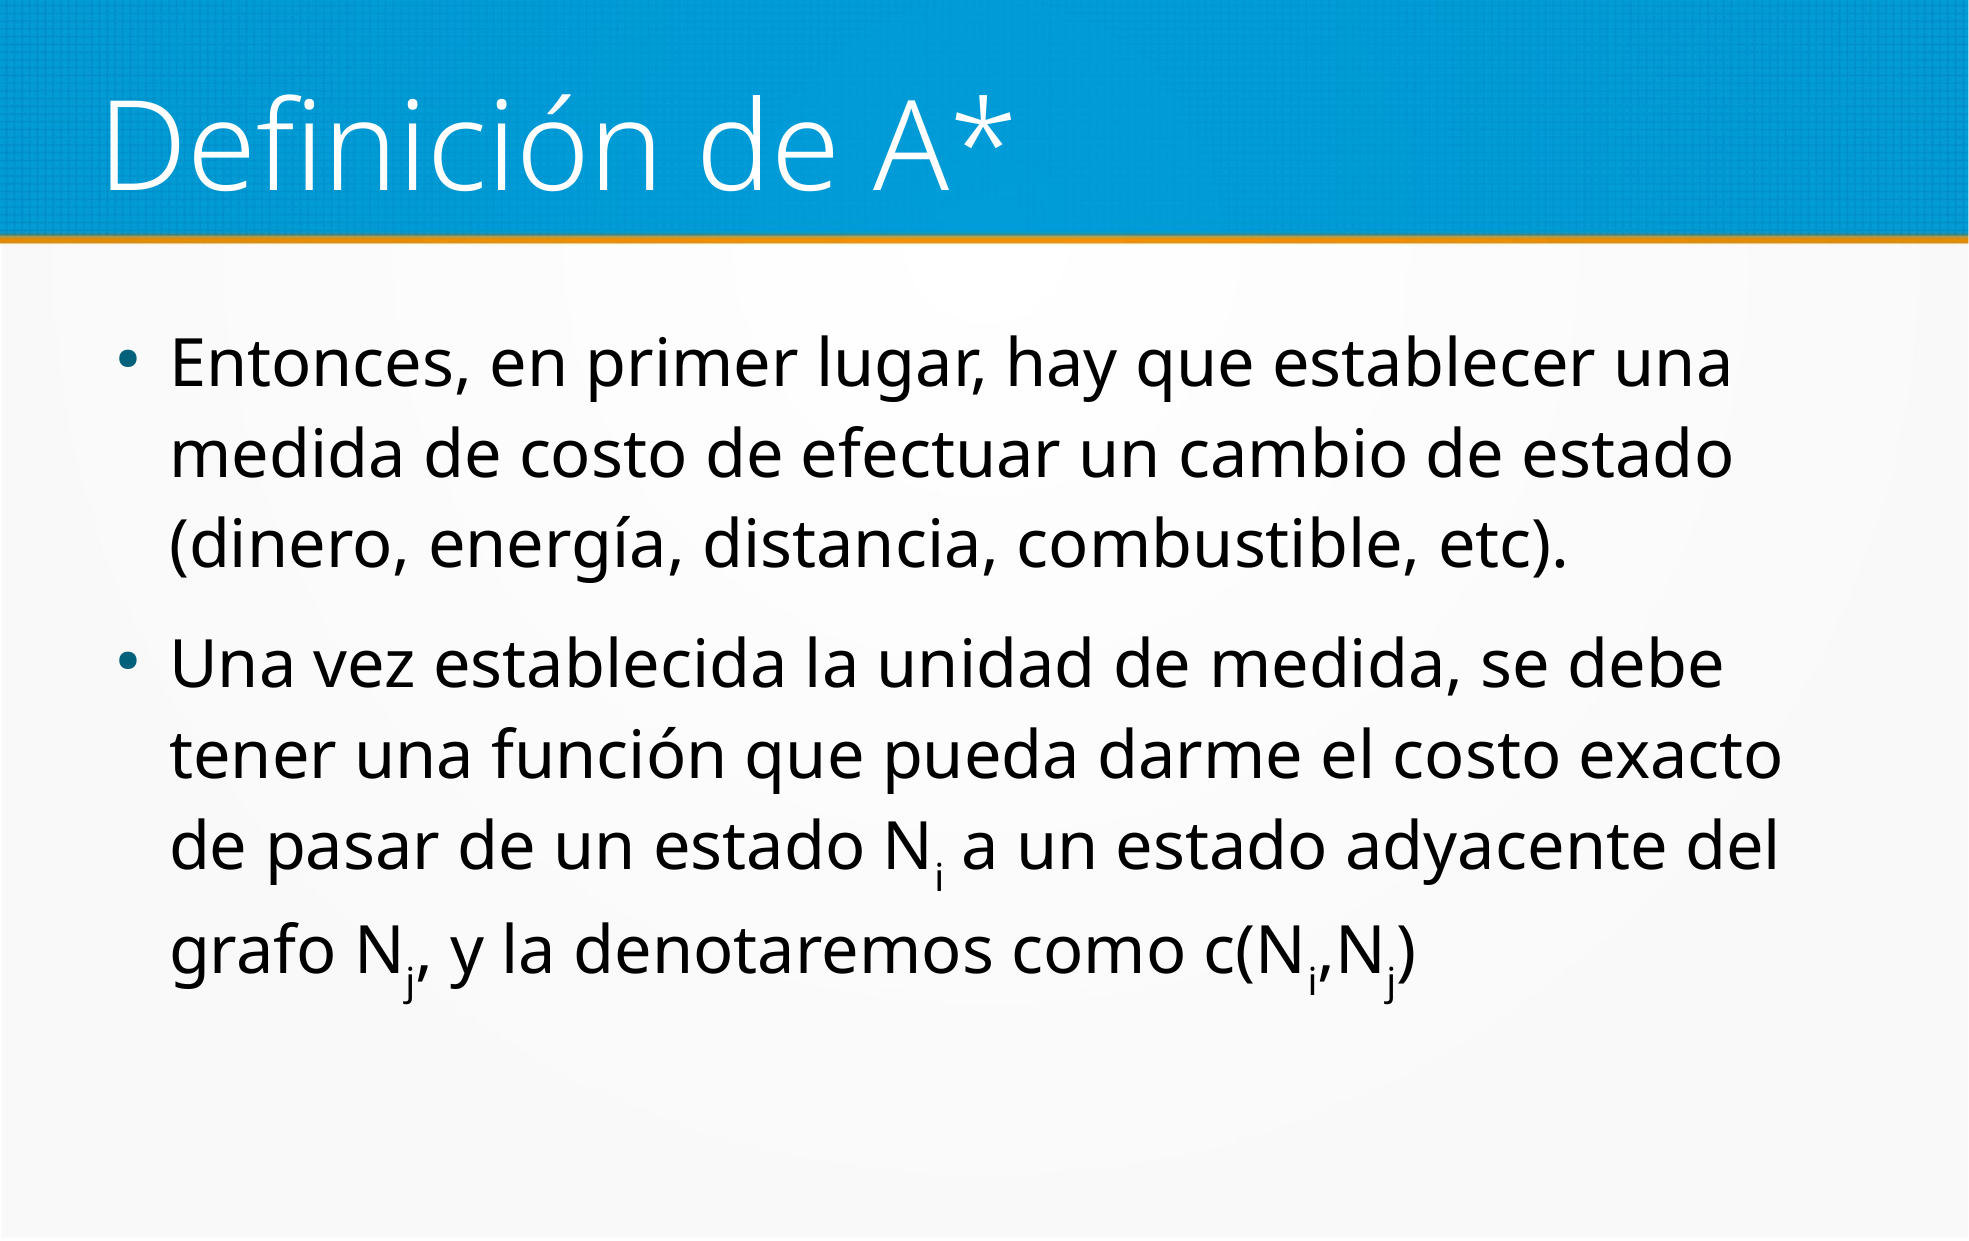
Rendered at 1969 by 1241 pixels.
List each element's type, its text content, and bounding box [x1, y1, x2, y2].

picture [0, 233, 1969, 1241]
title Definición de A* [98, 19, 1870, 227]
list Entonces, en primer lugar, hay que establecer una medida de costo de efectuar un cambio de estado (dinero, energía, distancia, combustible, etc). Una vez establecida la unidad de medida, se debe tener una función que pueda darme el costo exacto de pasar de un estado Ni a un estado adyacente del grafo Nj, y la denotaremos como c(Ni,Nj) [98, 315, 1861, 1081]
